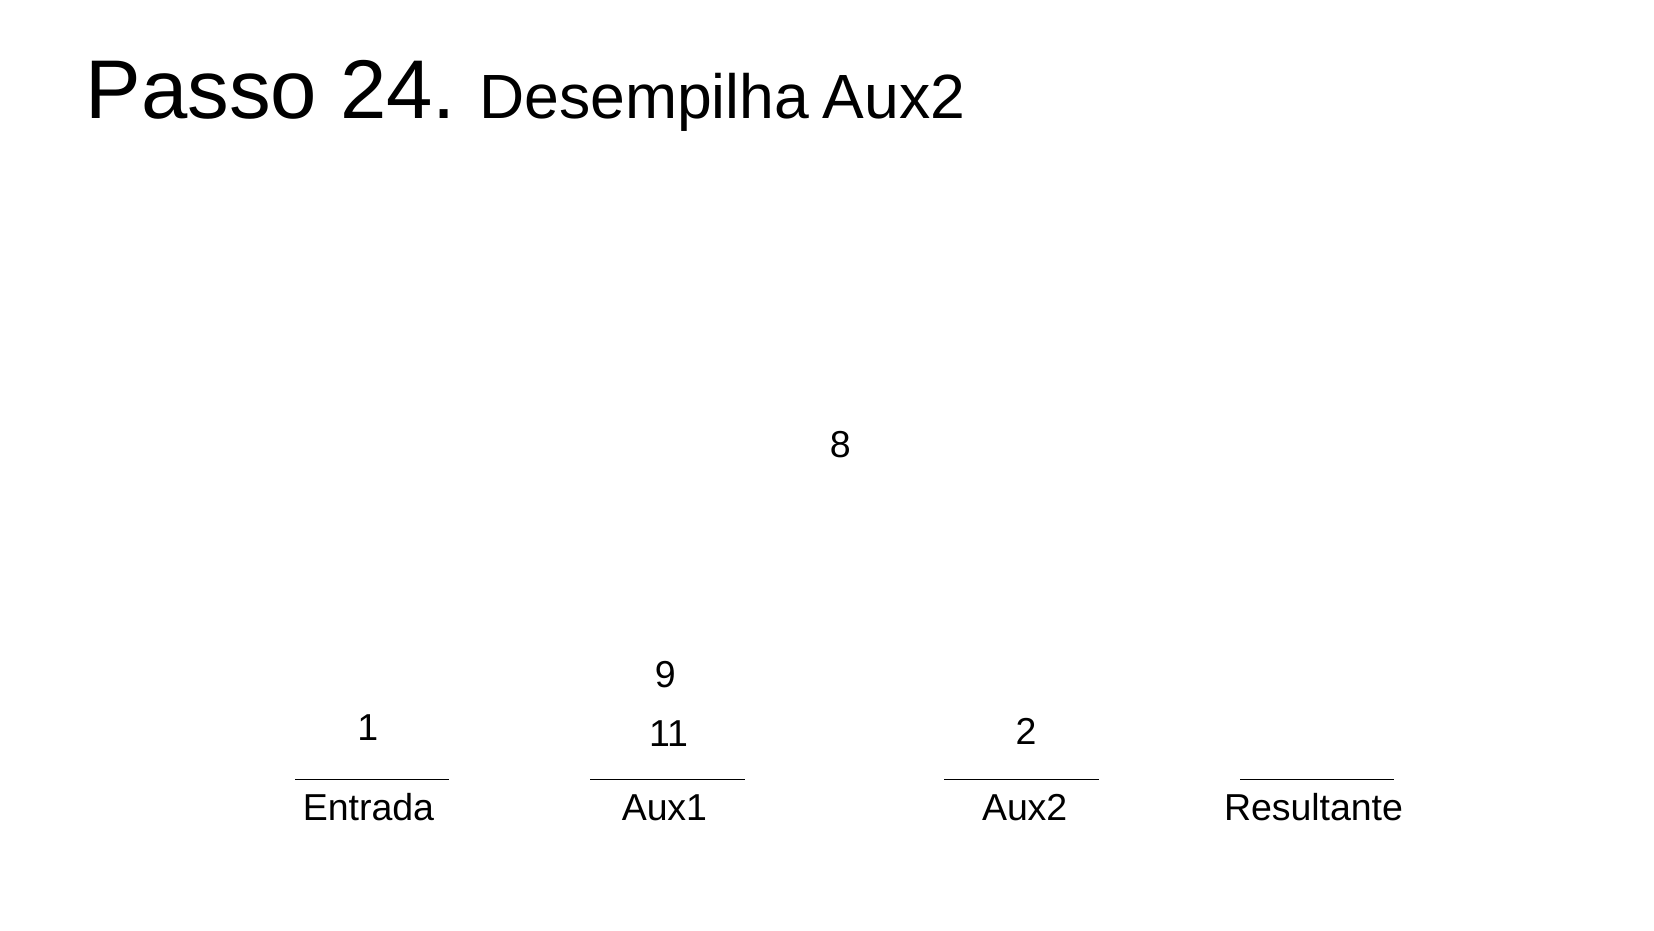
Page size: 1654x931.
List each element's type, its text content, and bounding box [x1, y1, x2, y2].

text_box Passo 24. Desempilha Aux2 [70, 35, 1583, 353]
text_box 2 [1000, 702, 1052, 760]
text_box 9 [640, 645, 709, 703]
text_box Aux2 [967, 780, 1083, 837]
text_box 11 [634, 705, 703, 762]
text_box Aux1 [607, 780, 723, 837]
text_box 1 [342, 699, 393, 756]
text_box Entrada [288, 779, 449, 837]
text_box 8 [814, 415, 866, 473]
text_box Resultante [1209, 779, 1418, 837]
